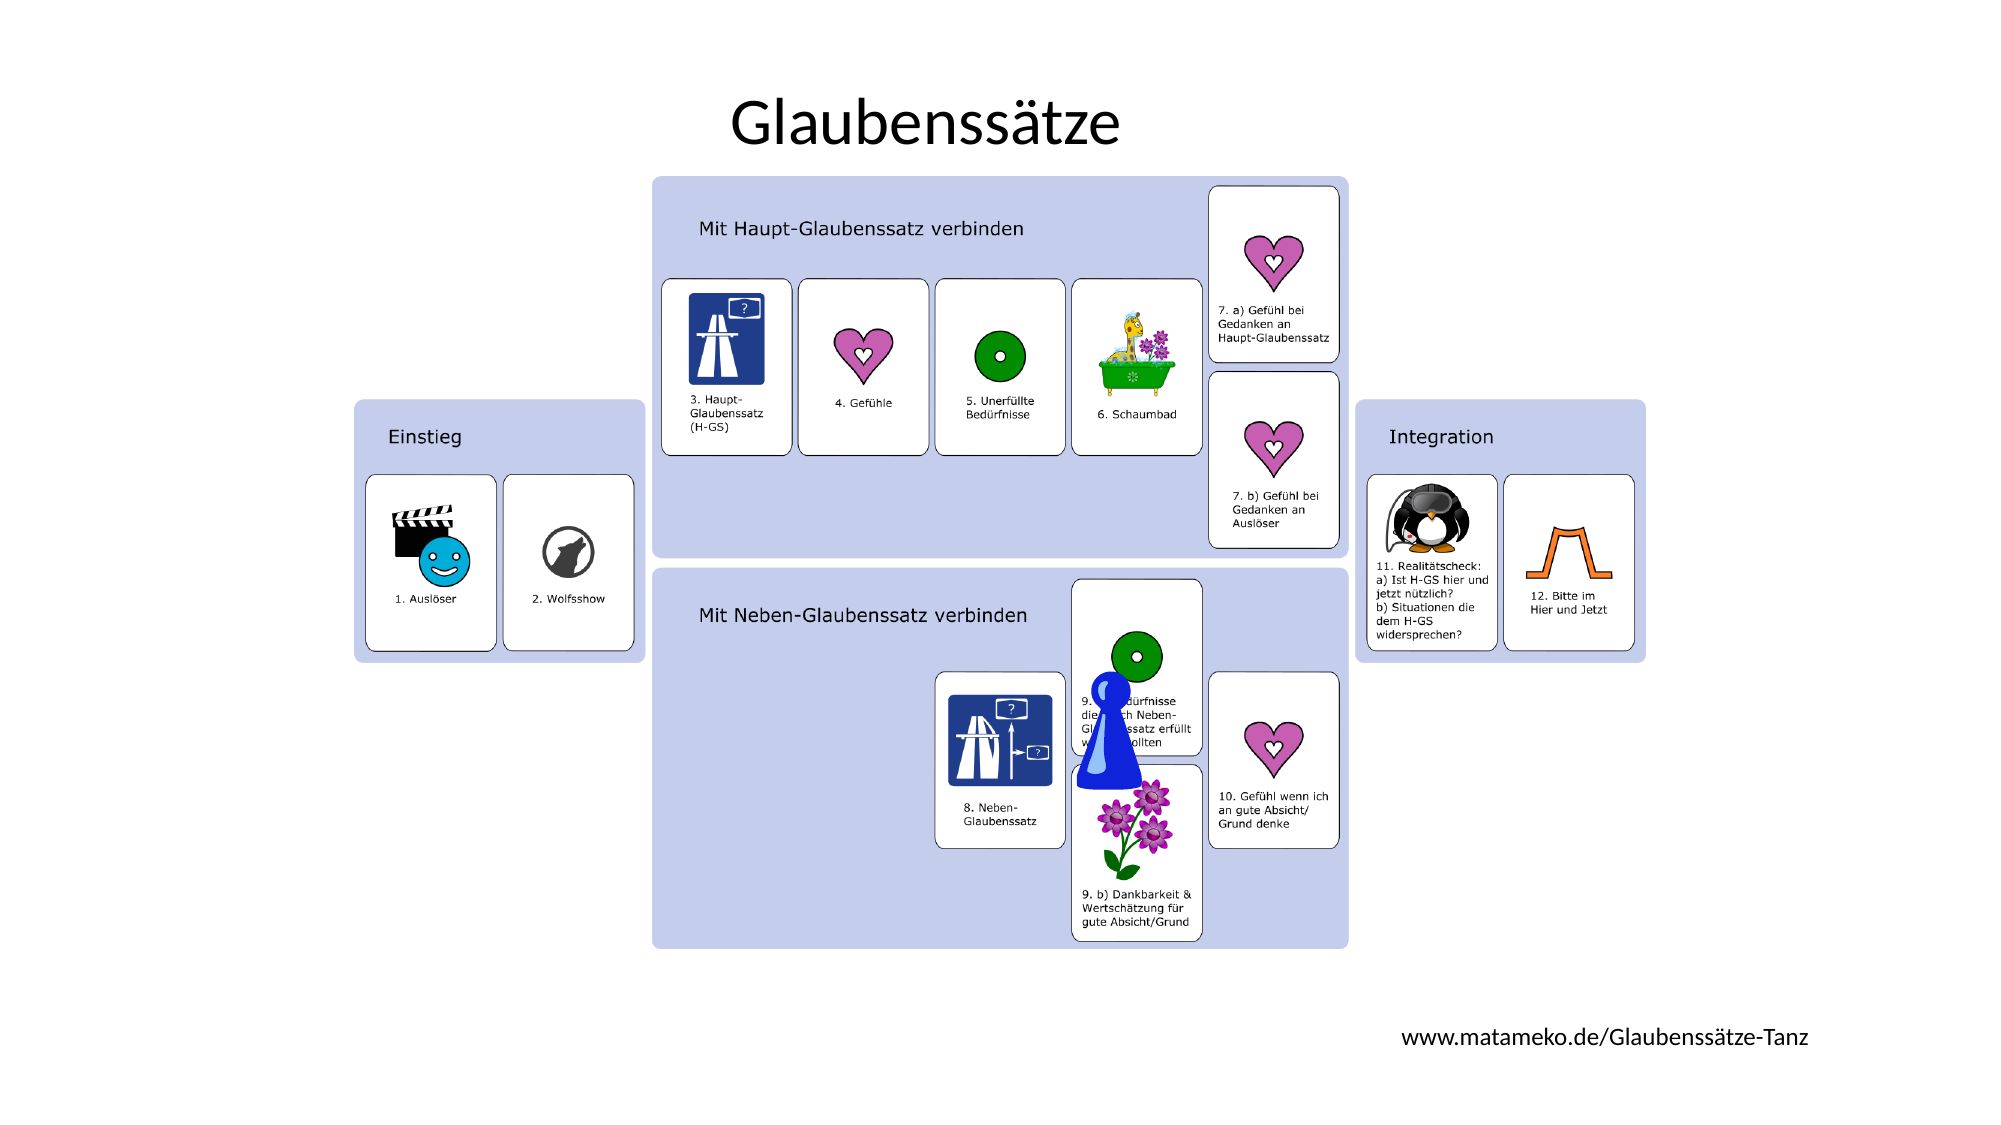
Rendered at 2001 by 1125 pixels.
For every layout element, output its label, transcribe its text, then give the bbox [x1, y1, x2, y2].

text_box www.matameko.de/Glaubenssätze-Tanz [1386, 1013, 1825, 1058]
text_box [1076, 671, 1142, 790]
picture [354, 176, 1646, 949]
text_box Glaubenssätze [715, 70, 1142, 167]
